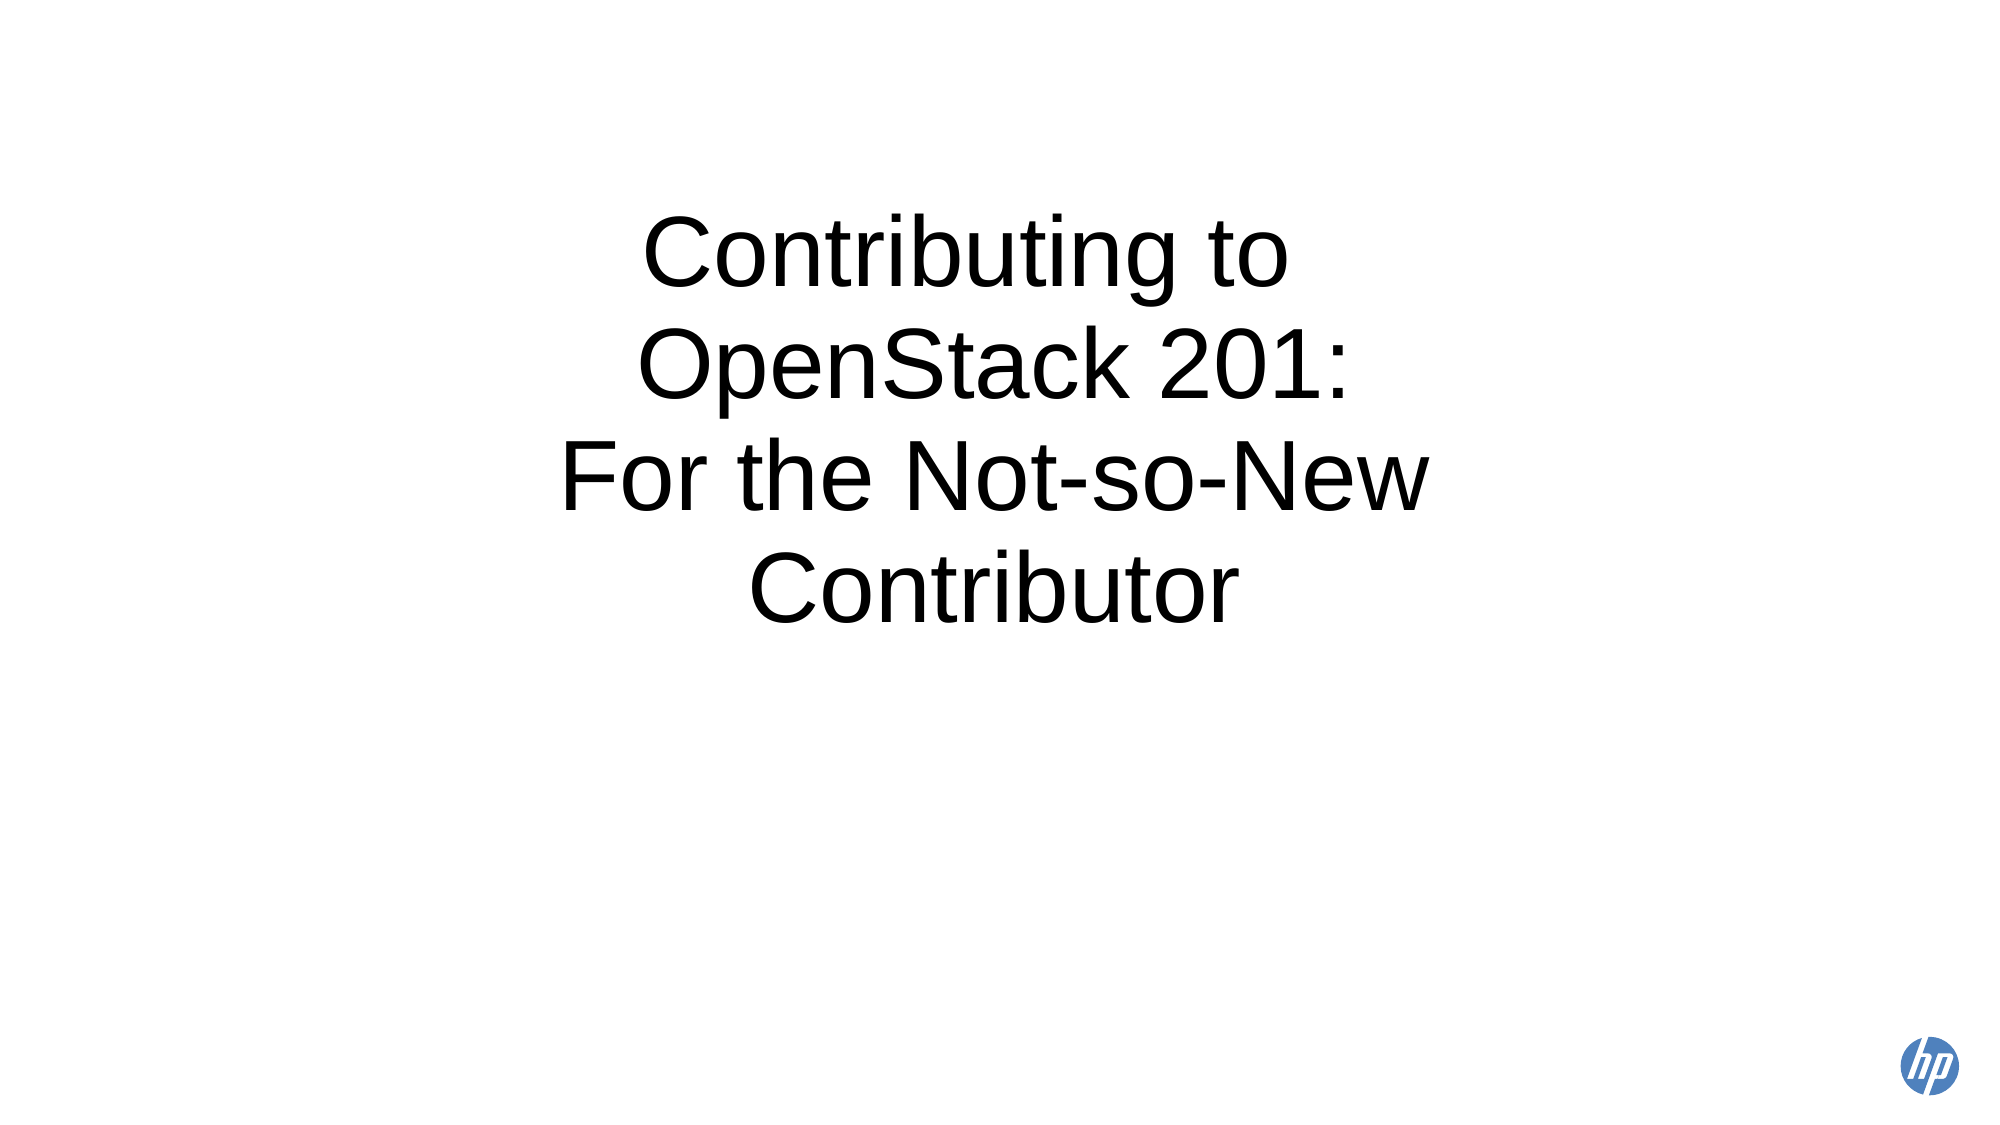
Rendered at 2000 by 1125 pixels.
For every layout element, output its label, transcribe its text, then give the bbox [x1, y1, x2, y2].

text_box Contributing to OpenStack 201: For the Not-so-New Contributor [460, 188, 1546, 652]
